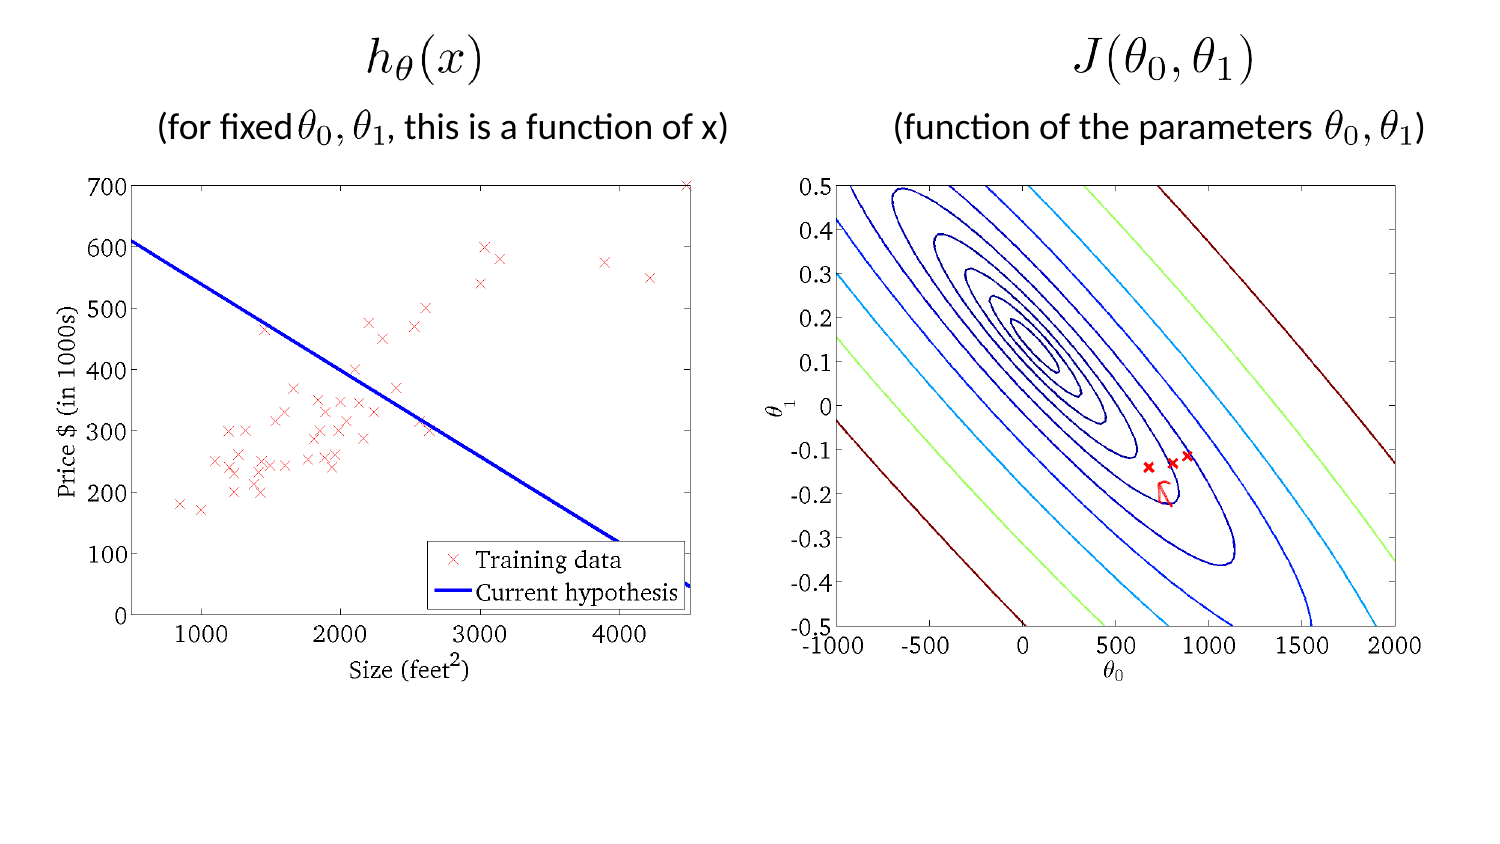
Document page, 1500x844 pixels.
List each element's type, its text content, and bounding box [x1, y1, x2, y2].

text_box (function of the parameters ) [877, 94, 1442, 155]
picture [1325, 109, 1411, 146]
picture [1074, 34, 1252, 85]
picture [367, 34, 480, 85]
text_box (for fixed , this is a function of x) [141, 94, 745, 155]
picture [298, 109, 384, 146]
picture [37, 144, 1463, 685]
